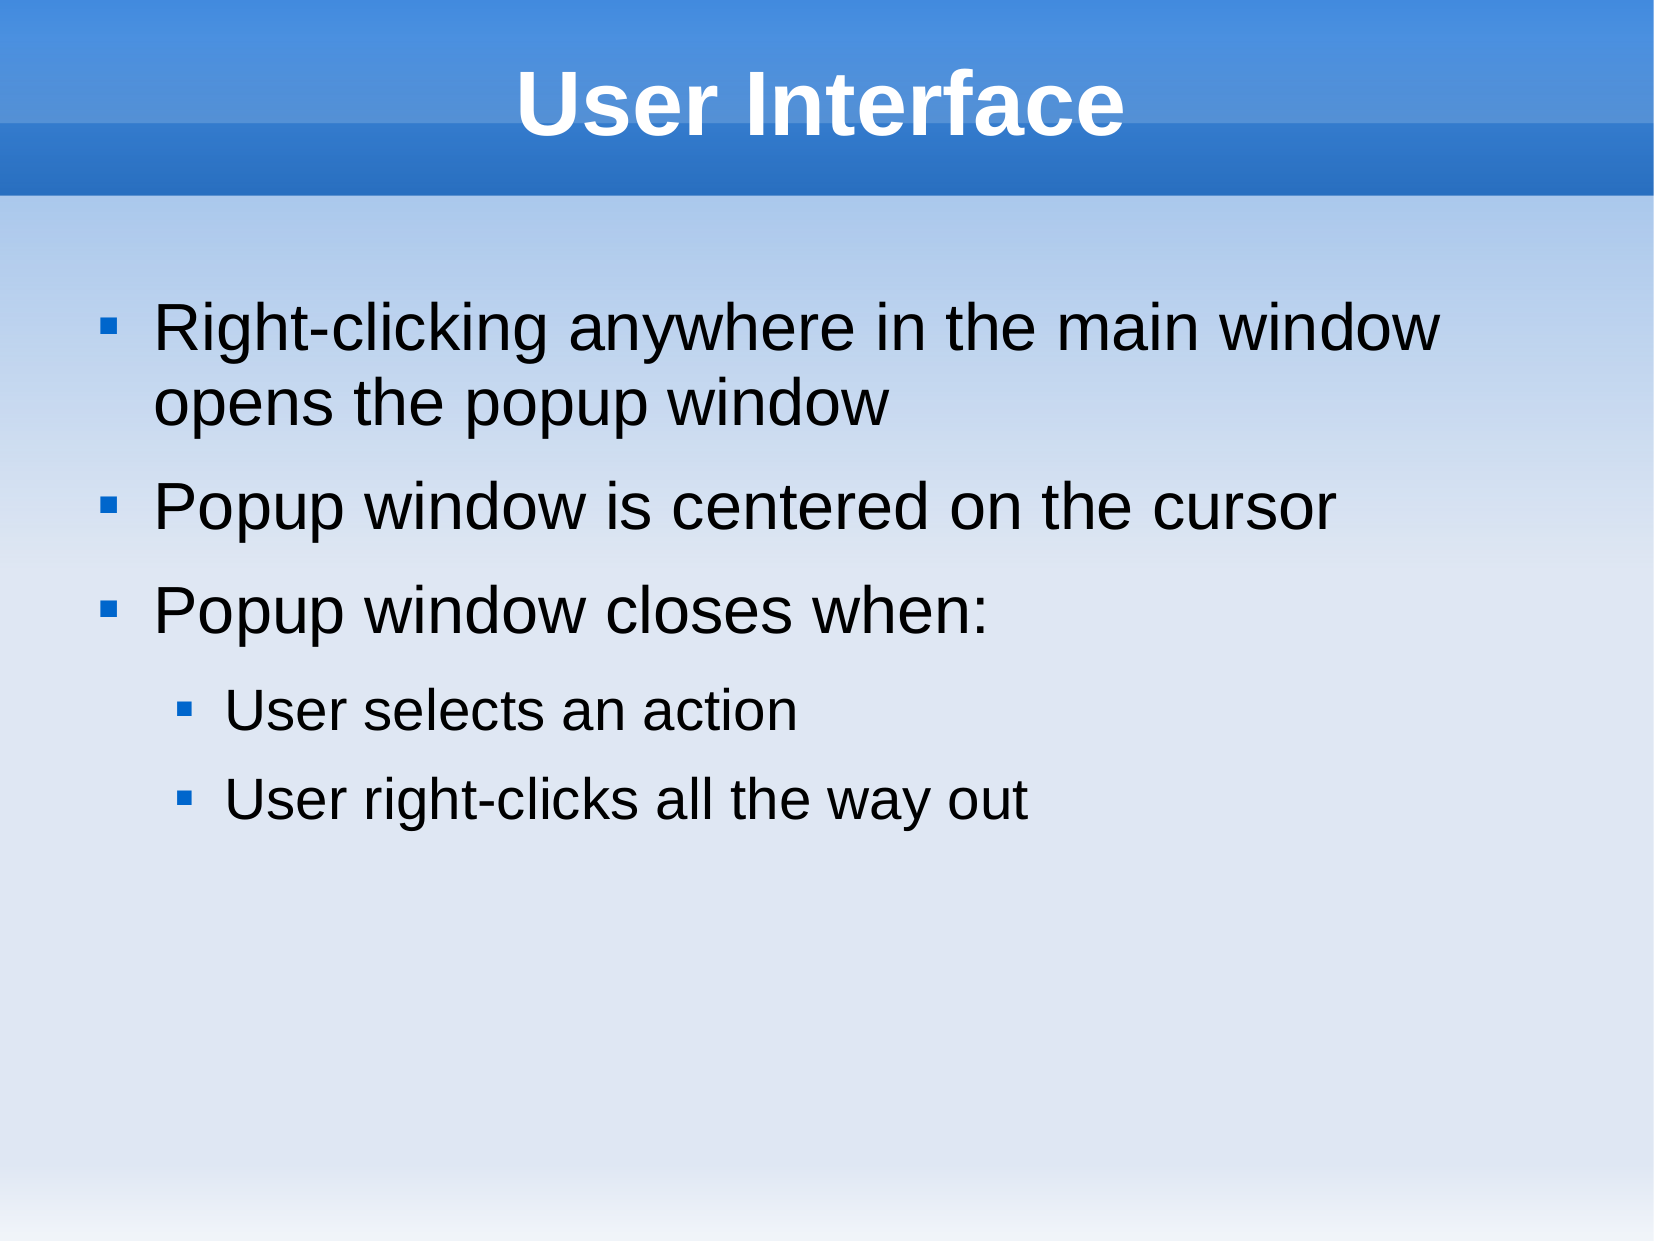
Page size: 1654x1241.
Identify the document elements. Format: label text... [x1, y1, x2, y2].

picture [0, 0, 1654, 1241]
list Right-clicking anywhere in the main window opens the popup window Popup window is centered on the cursor Popup window closes when: User selects an action User right-clicks all the way out [82, 290, 1571, 1109]
title User Interface [76, 0, 1565, 208]
